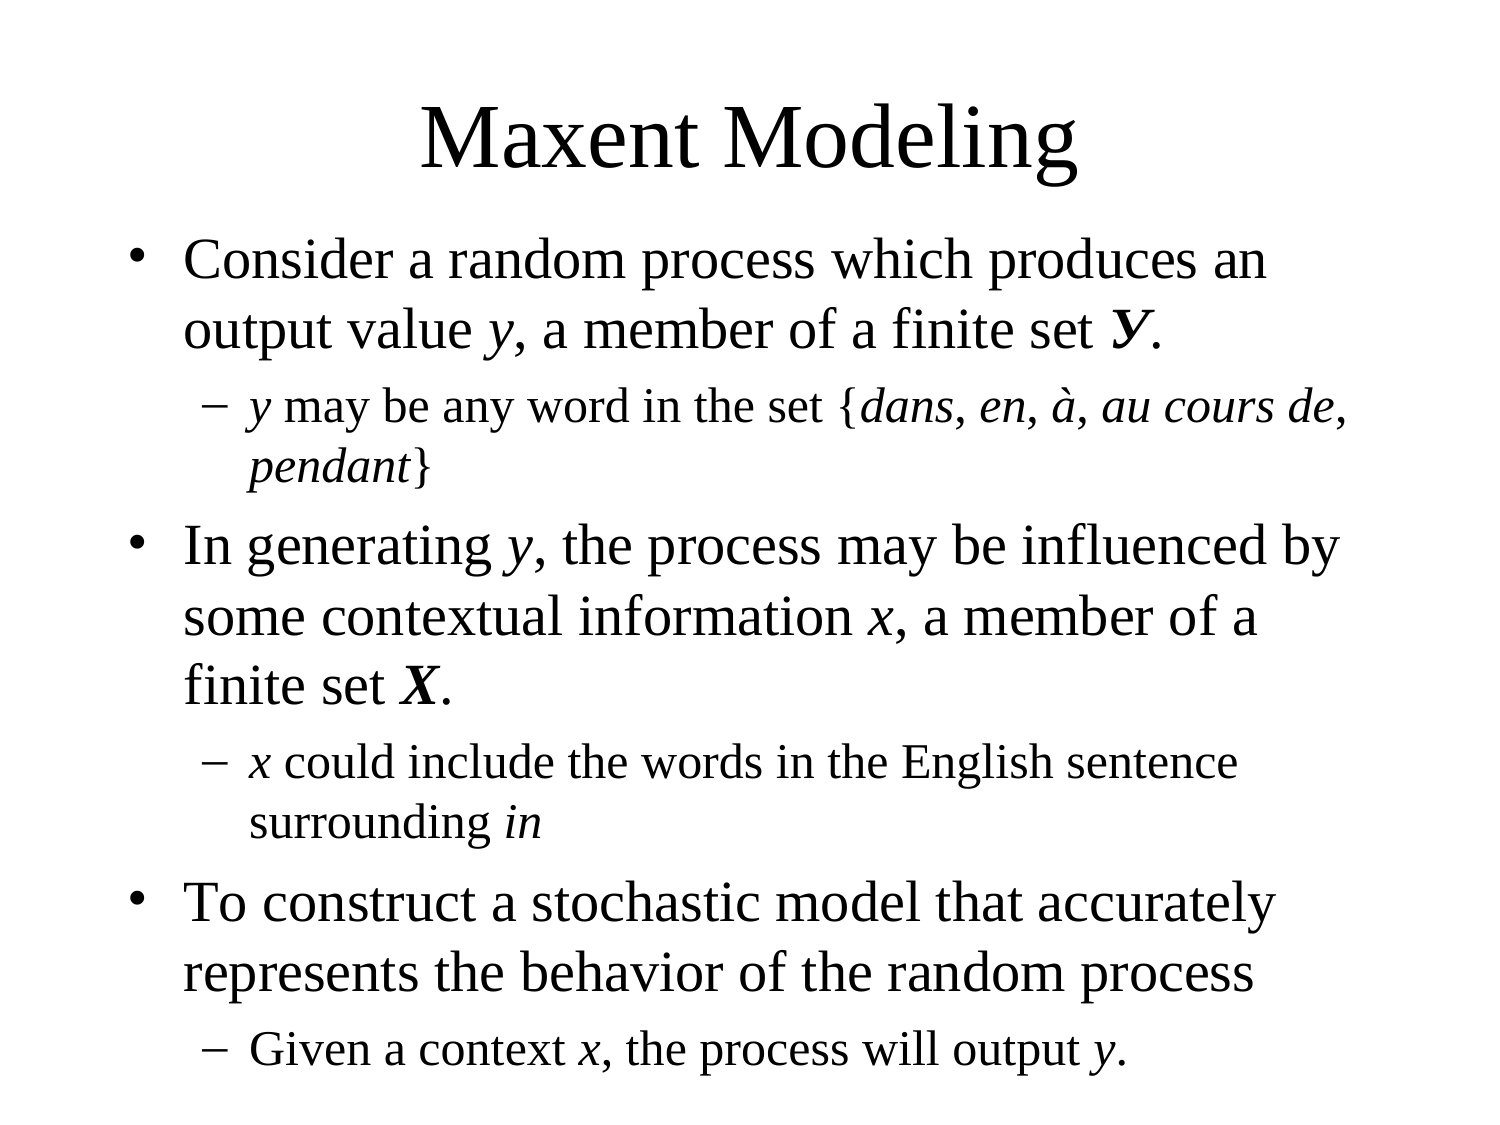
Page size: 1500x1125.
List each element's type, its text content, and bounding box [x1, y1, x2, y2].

list Consider a random process which produces an output value y, a member of a finite set У. y may be any word in the set {dans, en, à, au cours de, pendant} In generating y, the process may be influenced by some contextual information x, a member of a finite set X. x could include the words in the English sentence surrounding in To construct a stochastic model that accurately represents the behavior of the random process Given a context x, the process will output y. [112, 212, 1388, 1101]
title Maxent Modeling [112, 37, 1388, 212]
